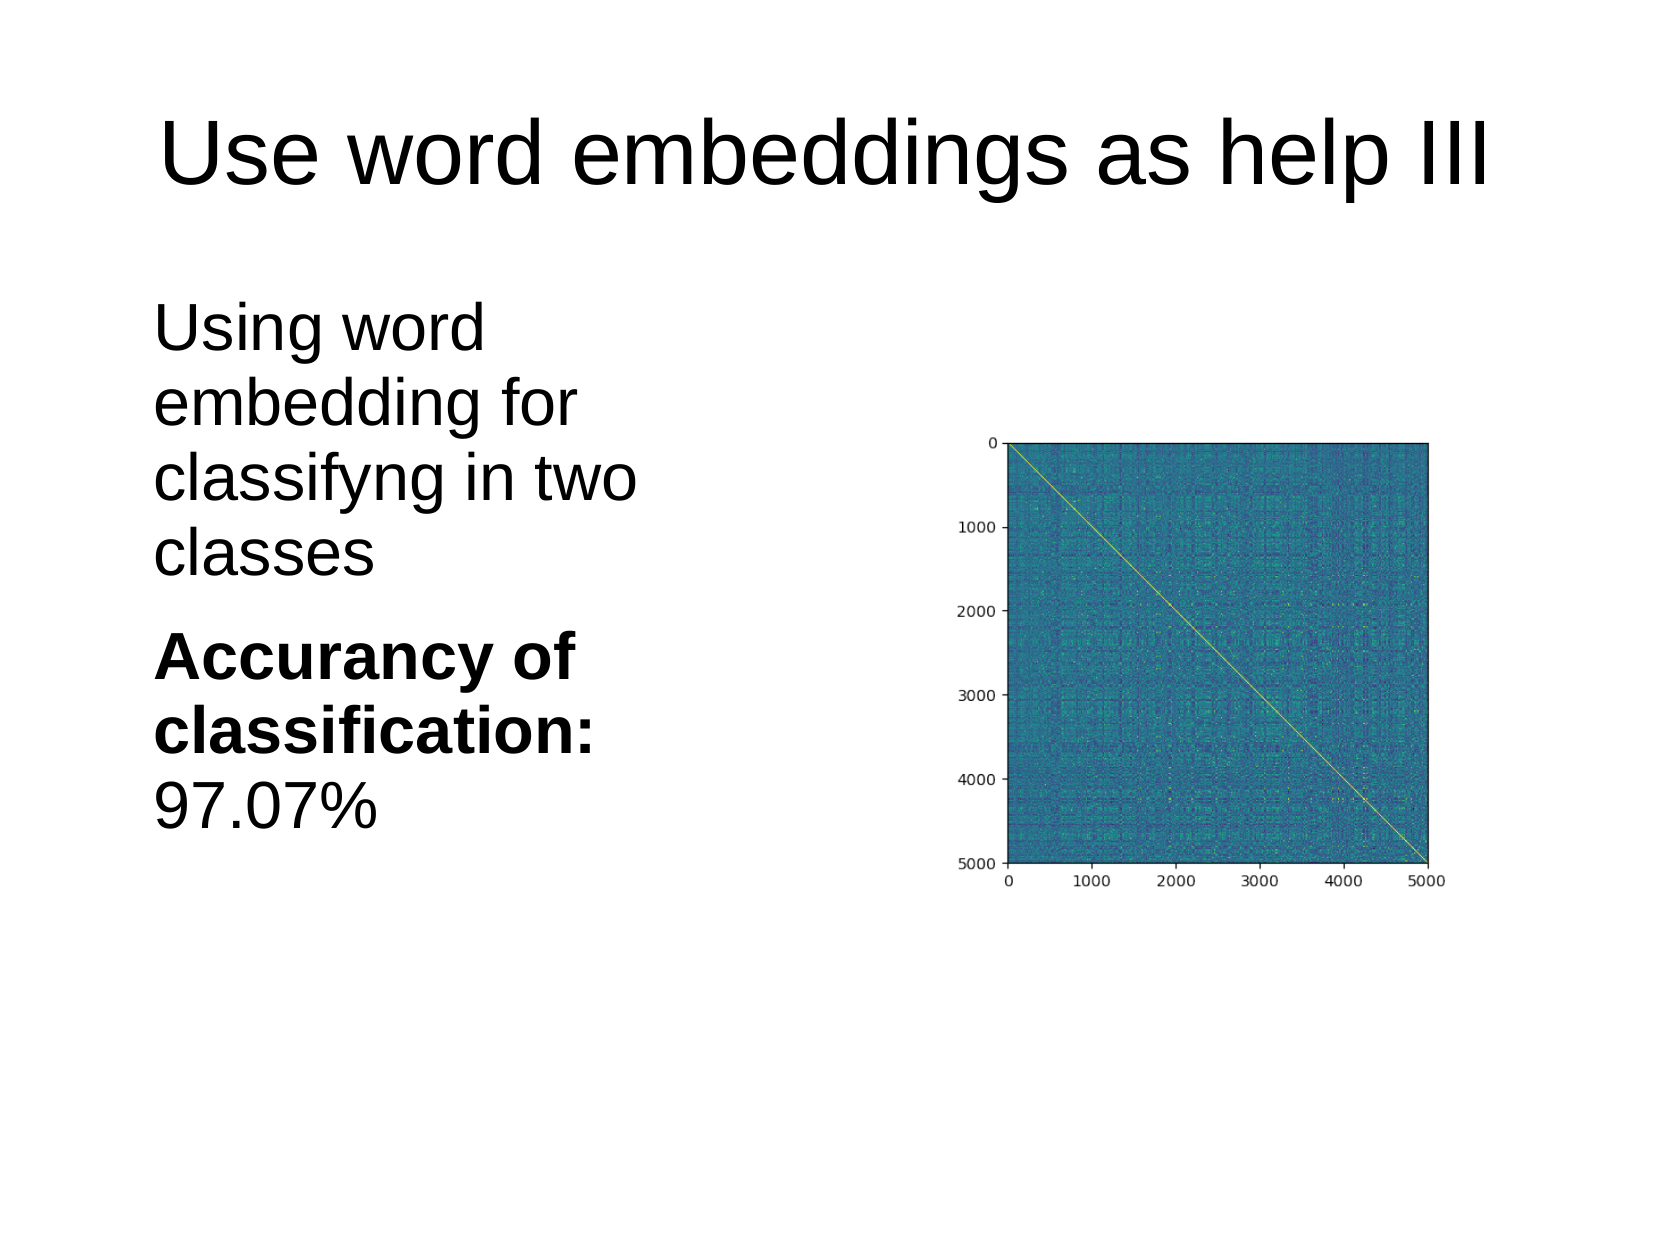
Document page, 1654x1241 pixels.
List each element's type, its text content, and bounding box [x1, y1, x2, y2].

list Using word embedding for classifyng in two classes Accurancy of classification: 97.07% [82, 290, 809, 1010]
title Use word embeddings as help III [82, 49, 1571, 257]
picture [845, 377, 1572, 923]
